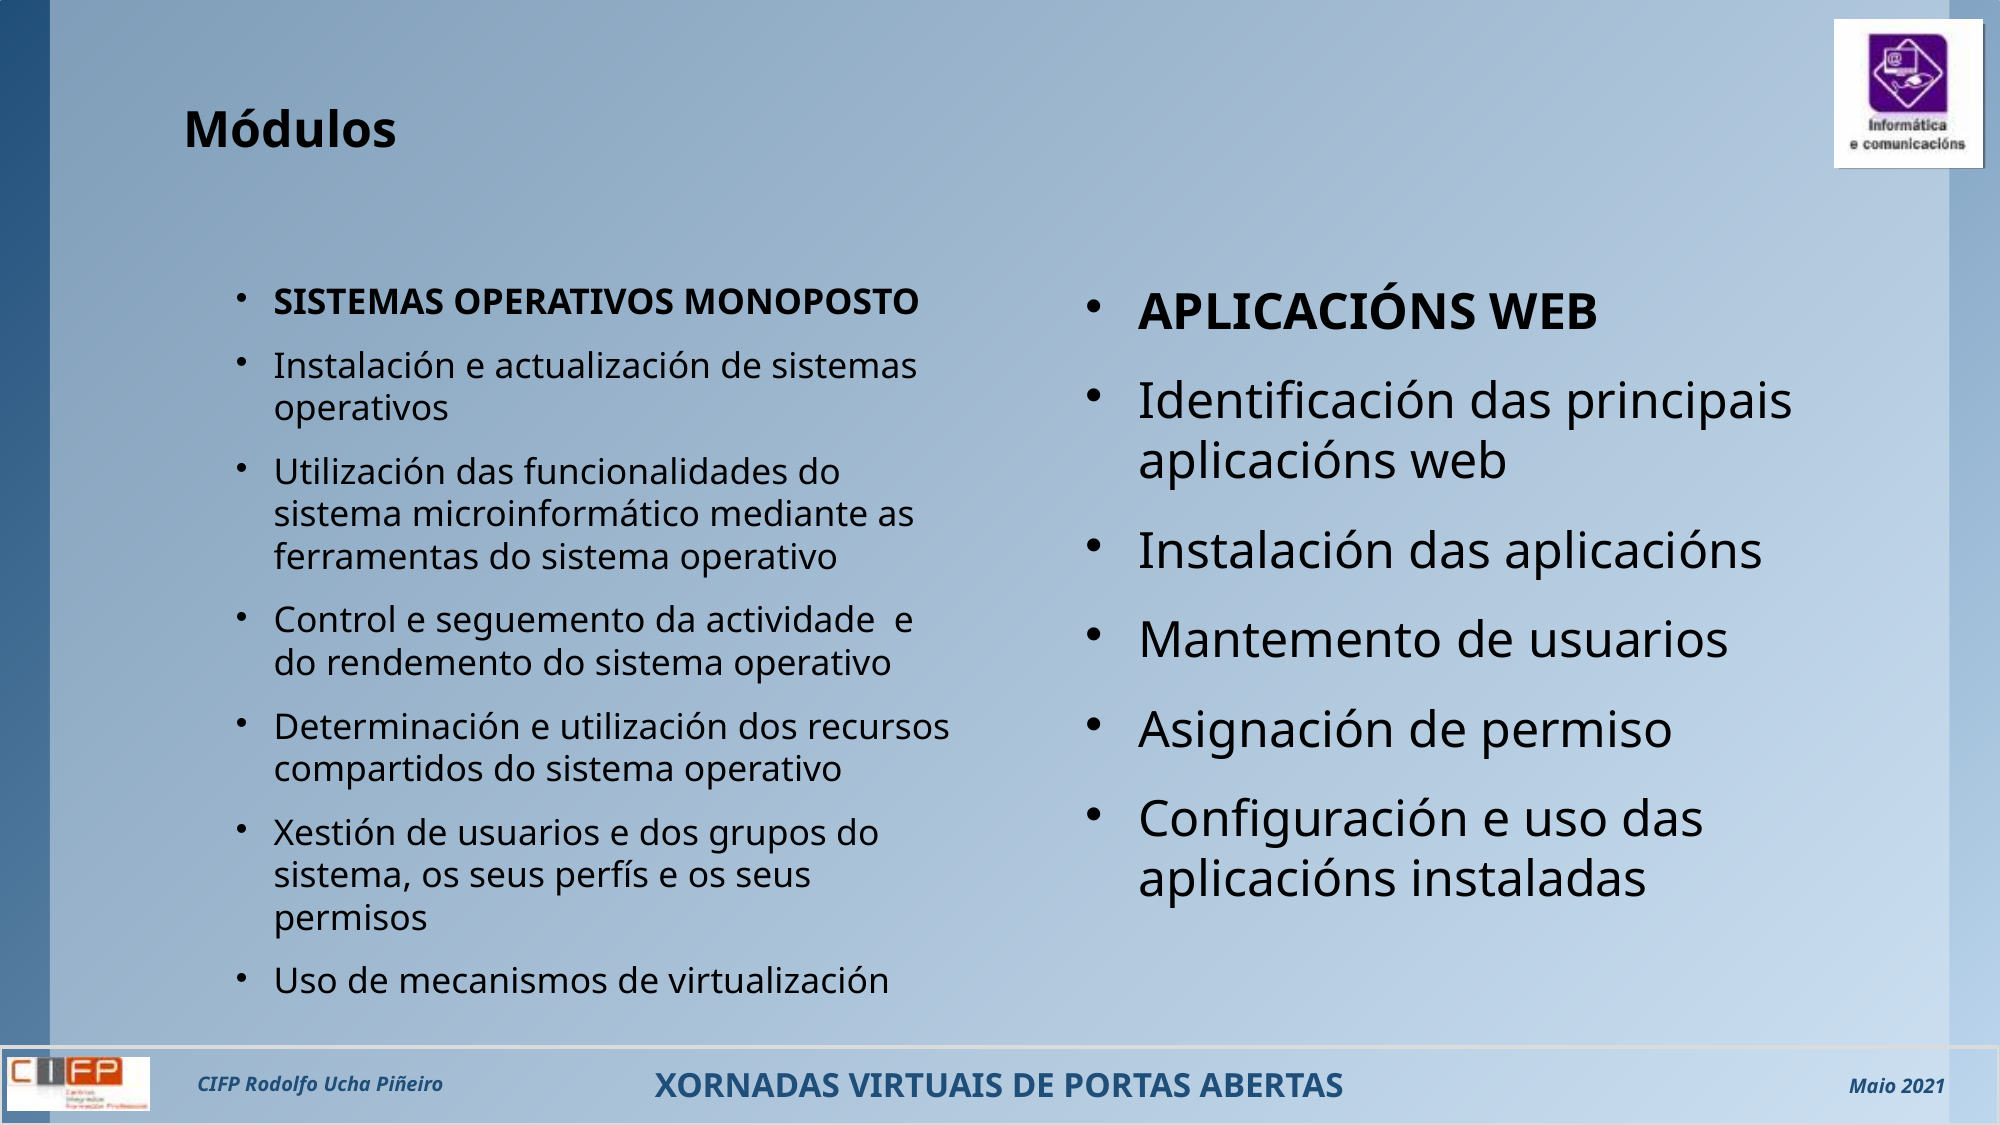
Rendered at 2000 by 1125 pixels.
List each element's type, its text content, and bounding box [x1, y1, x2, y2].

picture [1834, 19, 1983, 168]
text_box Maio 2021 [1826, 1054, 1969, 1108]
picture [7, 1057, 150, 1111]
text_box CIFP Rodolfo Ucha Piñeiro [149, 1052, 492, 1106]
text_box SISTEMAS OPERATIVOS MONOPOSTO Instalación e actualización de sistemas operativos Utilización das funcionalidades do sistema microinformático mediante as ferramentas do sistema operativo Control e seguemento da actividade e do rendemento do sistema operativo Determinación e utilización dos recursos compartidos do sistema operativo Xestión de usuarios e dos grupos do sistema, os seus perfís e os seus permisos Uso de mecanismos de virtualización [223, 279, 957, 1013]
text_box XORNADAS VIRTUAIS DE PORTAS ABERTAS [19, 1057, 1981, 1115]
text_box APLICACIÓNS WEB Identificación das principais aplicacións web Instalación das aplicacións Mantemento de usuarios Asignación de permiso Configuración e uso das aplicacións instaladas [1067, 279, 1801, 1013]
text_box Módulos [183, 12, 1850, 242]
